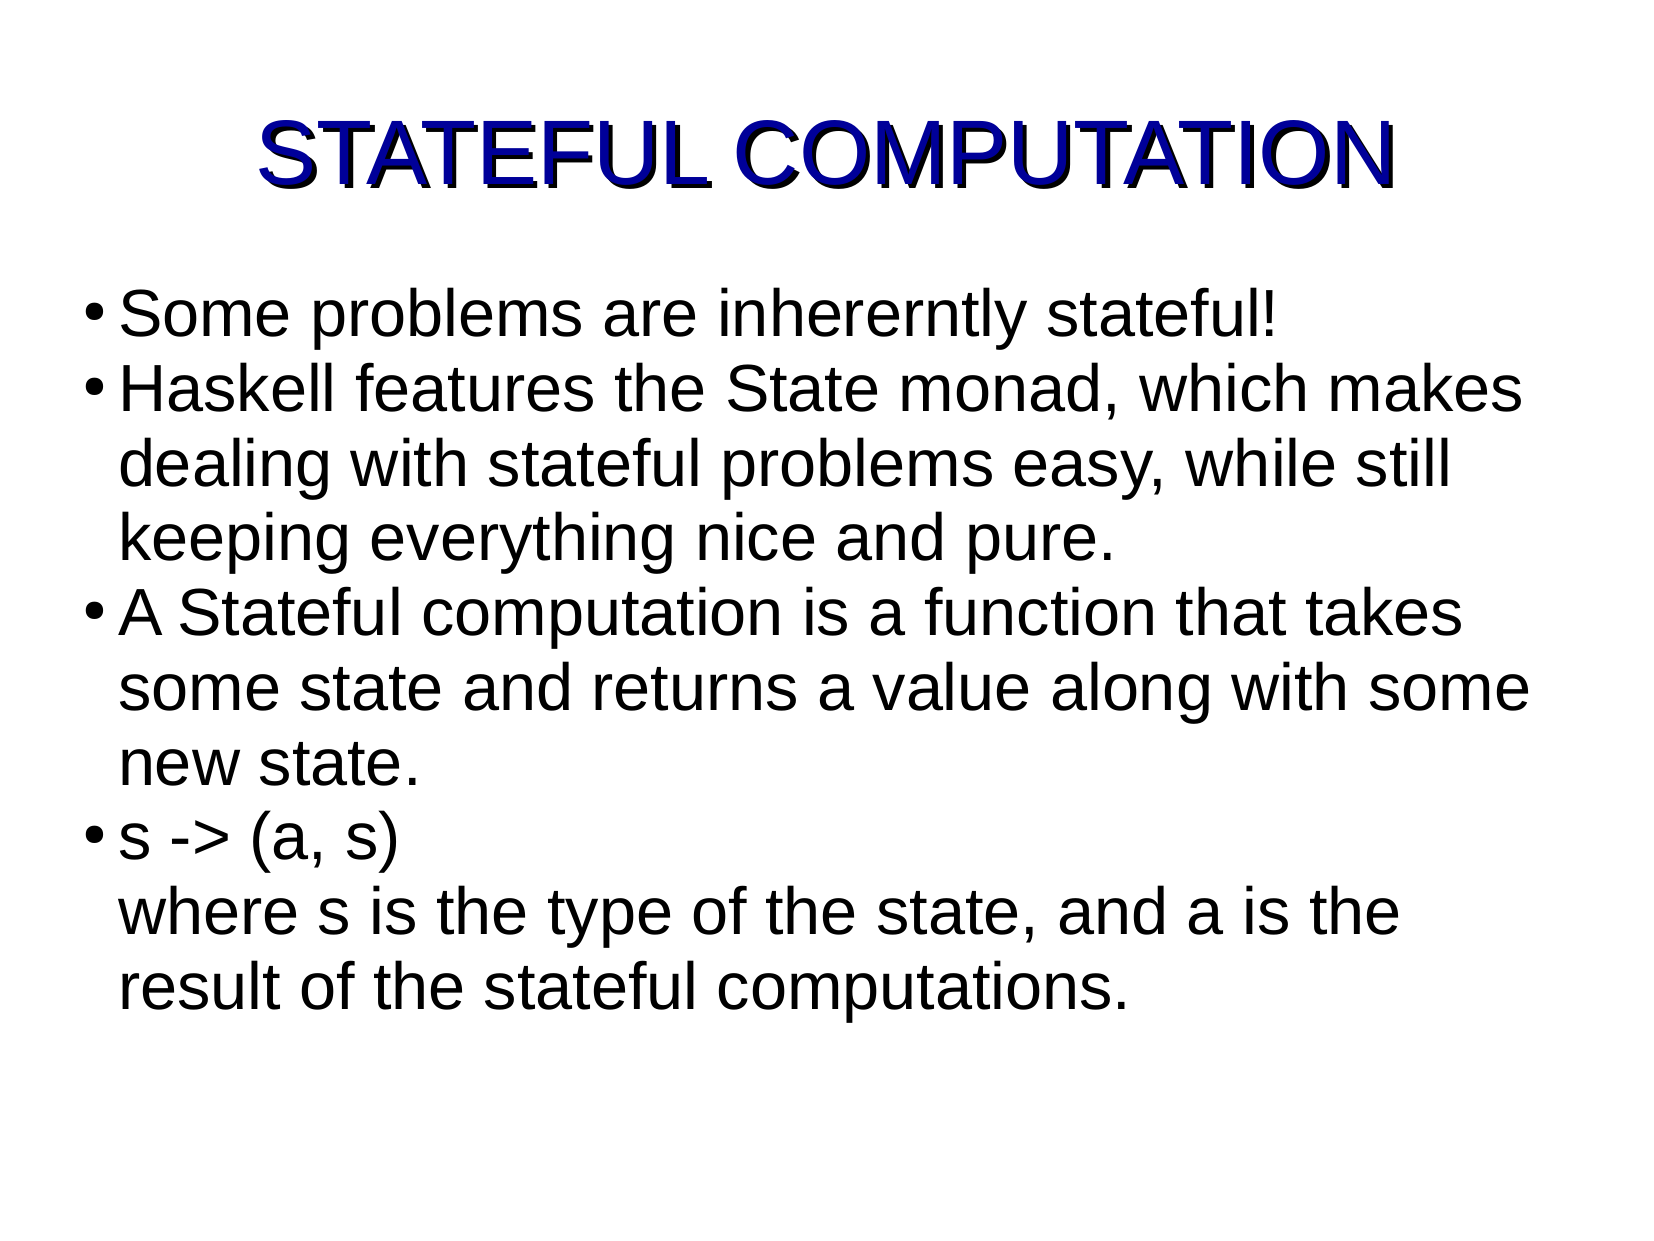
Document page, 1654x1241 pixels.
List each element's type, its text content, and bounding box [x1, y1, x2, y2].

title STATEFUL COMPUTATION [82, 49, 1571, 257]
subtitle Some problems are inhererntly stateful! Haskell features the State monad, which makes dealing with stateful problems easy, while still keeping everything nice and pure. A Stateful computation is a function that takes some state and returns a value along with some new state. s -> (a, s) where s is the type of the state, and a is the result of the stateful computations. [82, 275, 1571, 1024]
